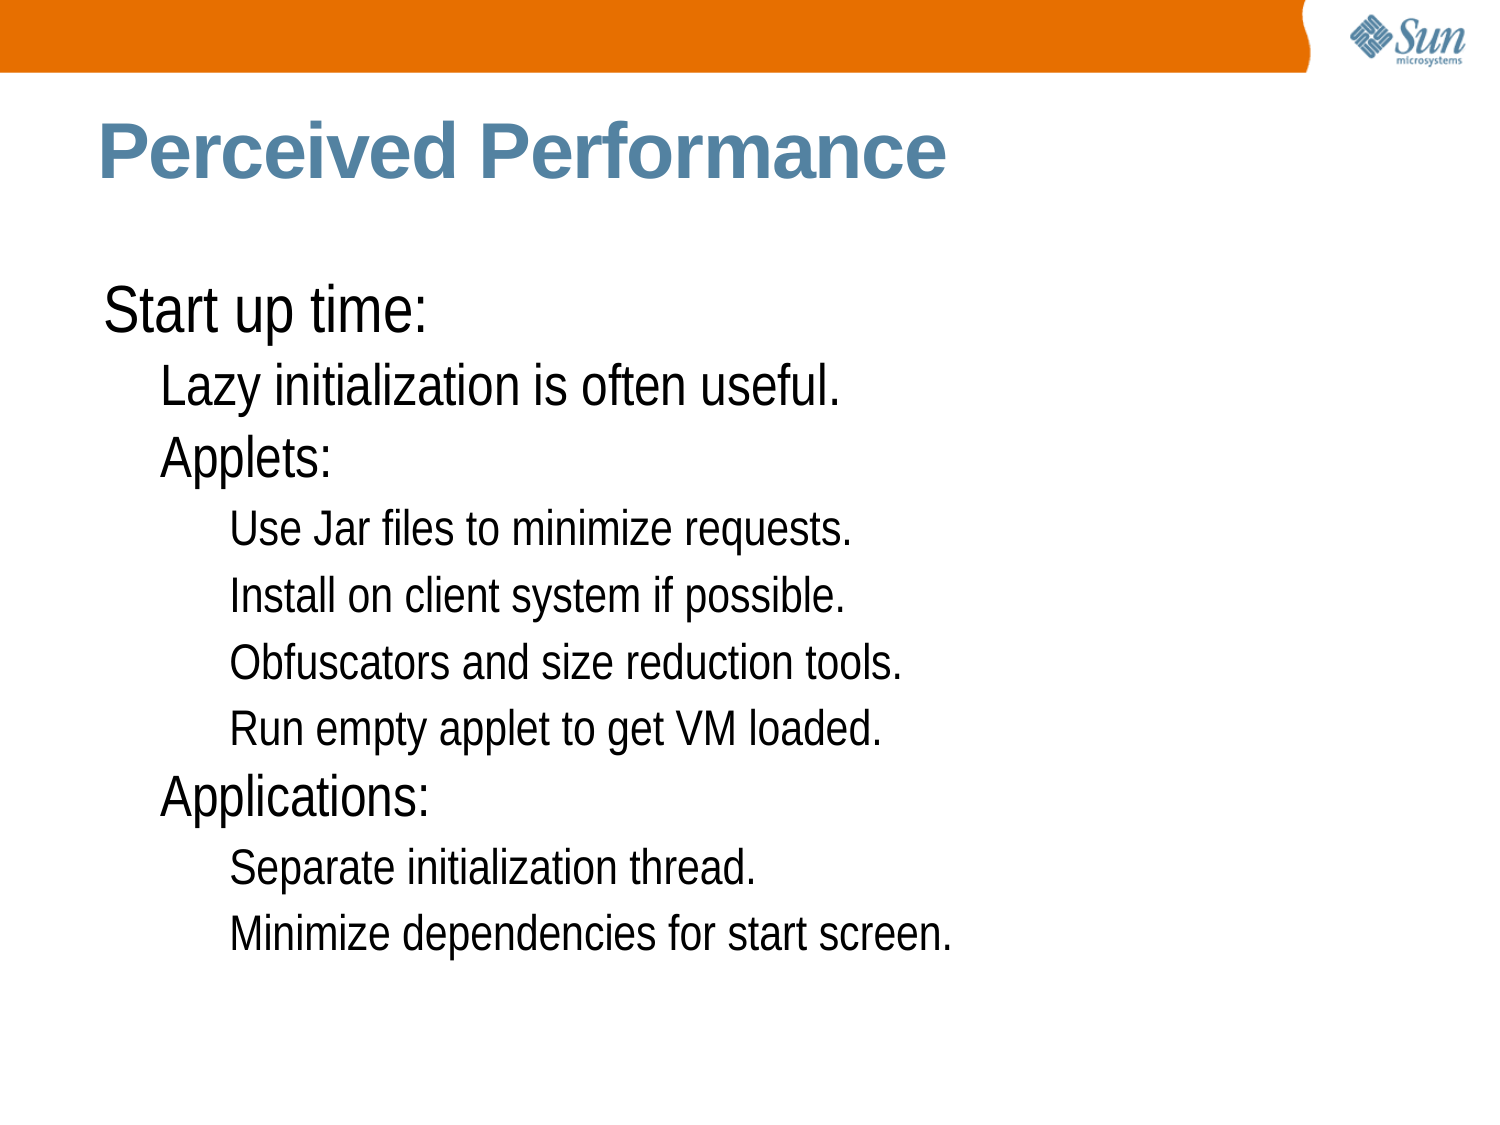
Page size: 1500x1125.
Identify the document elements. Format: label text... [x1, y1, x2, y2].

picture [0, 0, 1500, 75]
list Start up time: Lazy initialization is often useful. Applets: Use Jar files to minimize requests. Install on client system if possible. Obfuscators and size reduction tools. Run empty applet to get VM loaded. Applications: Separate initialization thread. Minimize dependencies for start screen. [83, 280, 1455, 989]
title Perceived Performance [97, 115, 1460, 222]
